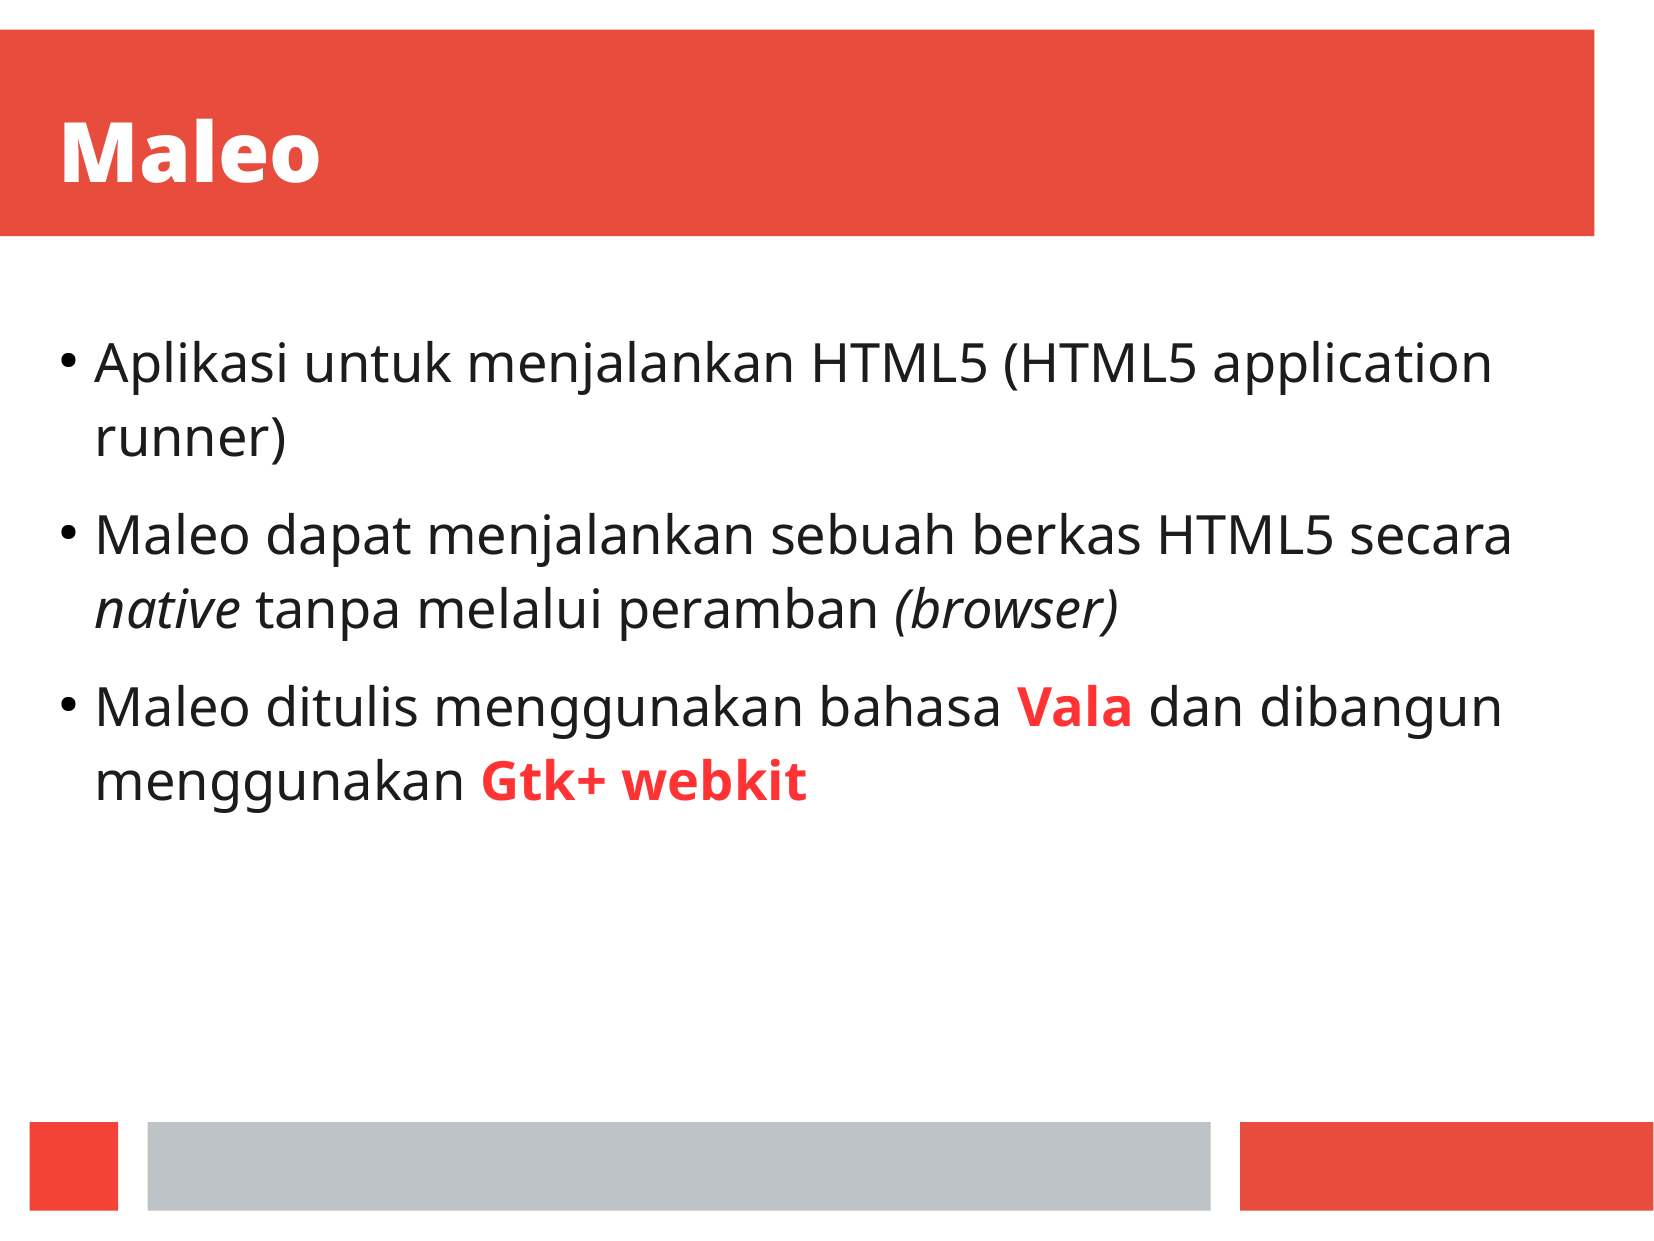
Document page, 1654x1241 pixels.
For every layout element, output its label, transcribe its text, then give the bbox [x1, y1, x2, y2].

list Aplikasi untuk menjalankan HTML5 (HTML5 application runner) Maleo dapat menjalankan sebuah berkas HTML5 secara native tanpa melalui peramban (browser) Maleo ditulis menggunakan bahasa Vala dan dibangun menggunakan Gtk+ webkit [59, 324, 1565, 1093]
title Maleo [59, 59, 1595, 207]
